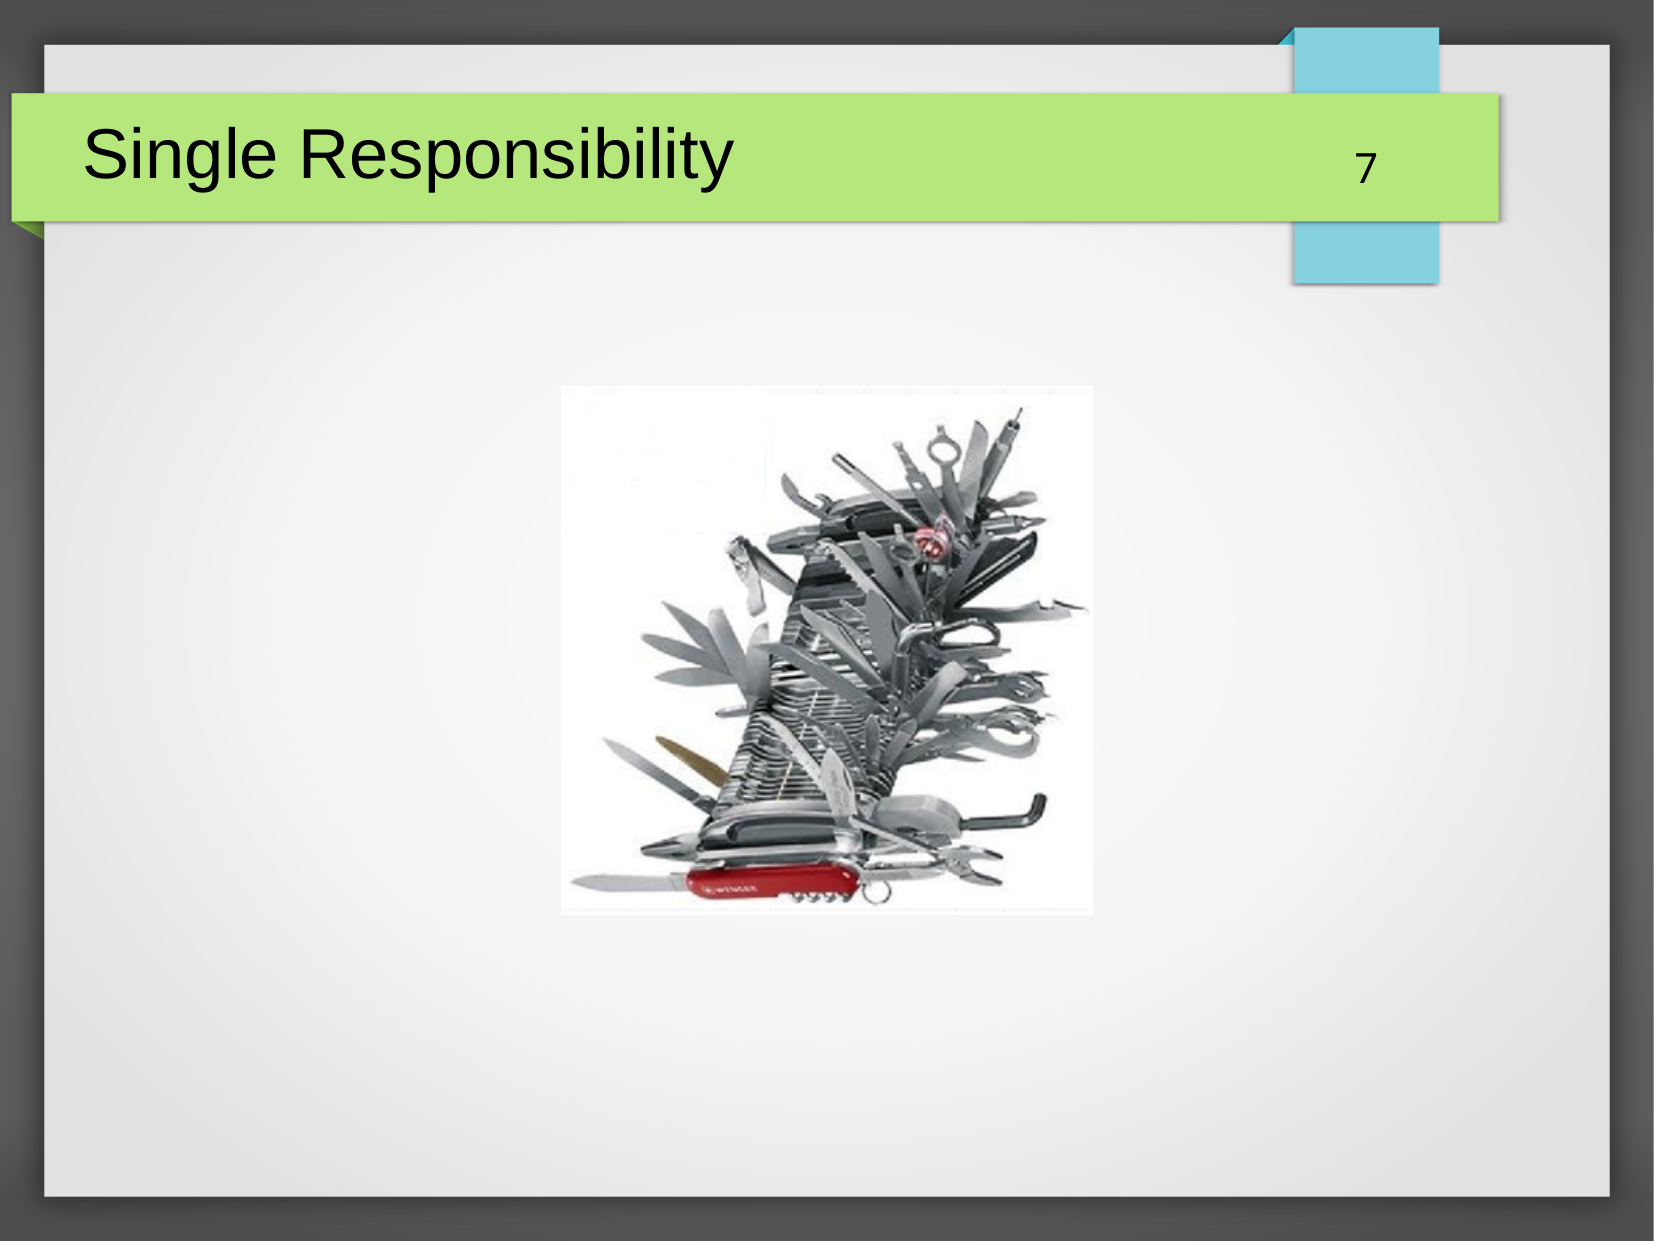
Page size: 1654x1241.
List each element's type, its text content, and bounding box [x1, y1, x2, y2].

text_box <number> [1254, 131, 1479, 207]
title Single Responsibility [82, 94, 1264, 213]
picture [0, 0, 1654, 1241]
